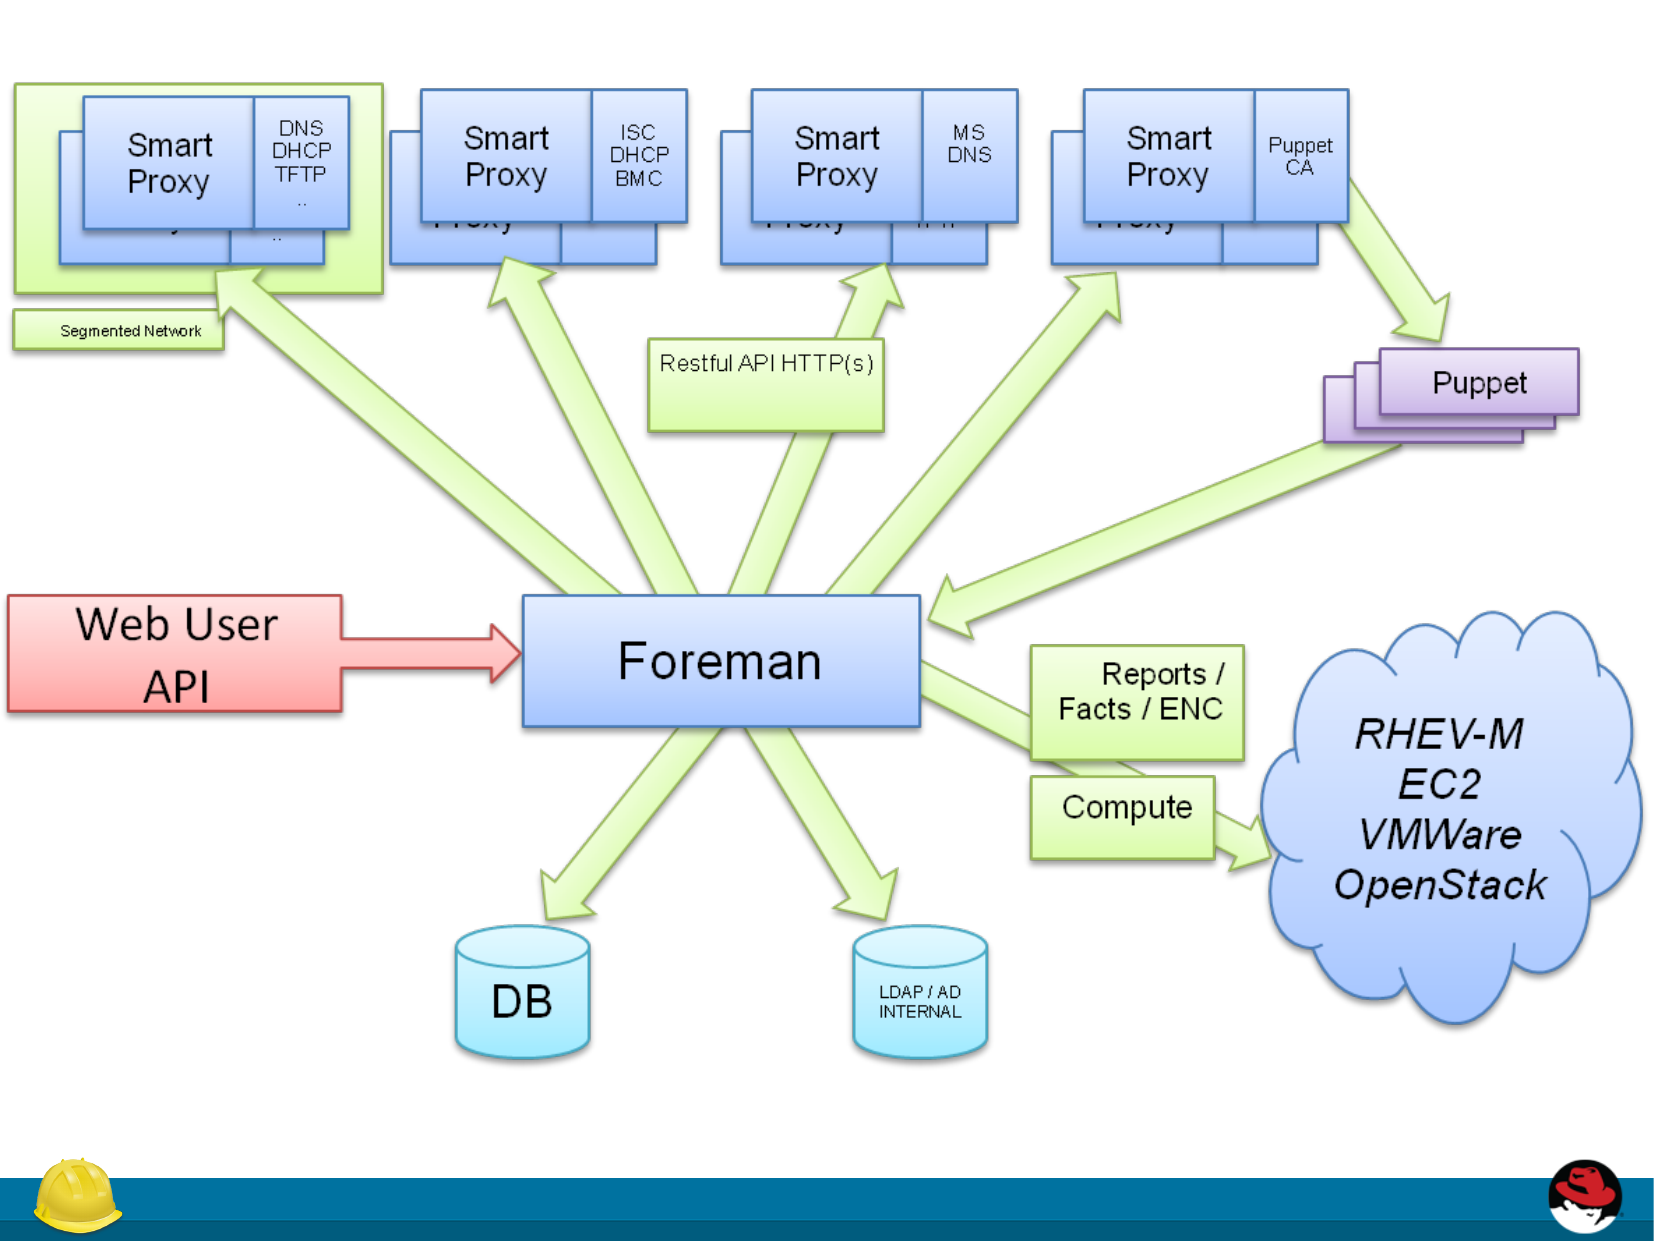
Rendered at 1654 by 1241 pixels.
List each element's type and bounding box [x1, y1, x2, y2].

picture [23, 1145, 130, 1235]
picture [0, 76, 1654, 1075]
picture [1547, 1157, 1630, 1233]
